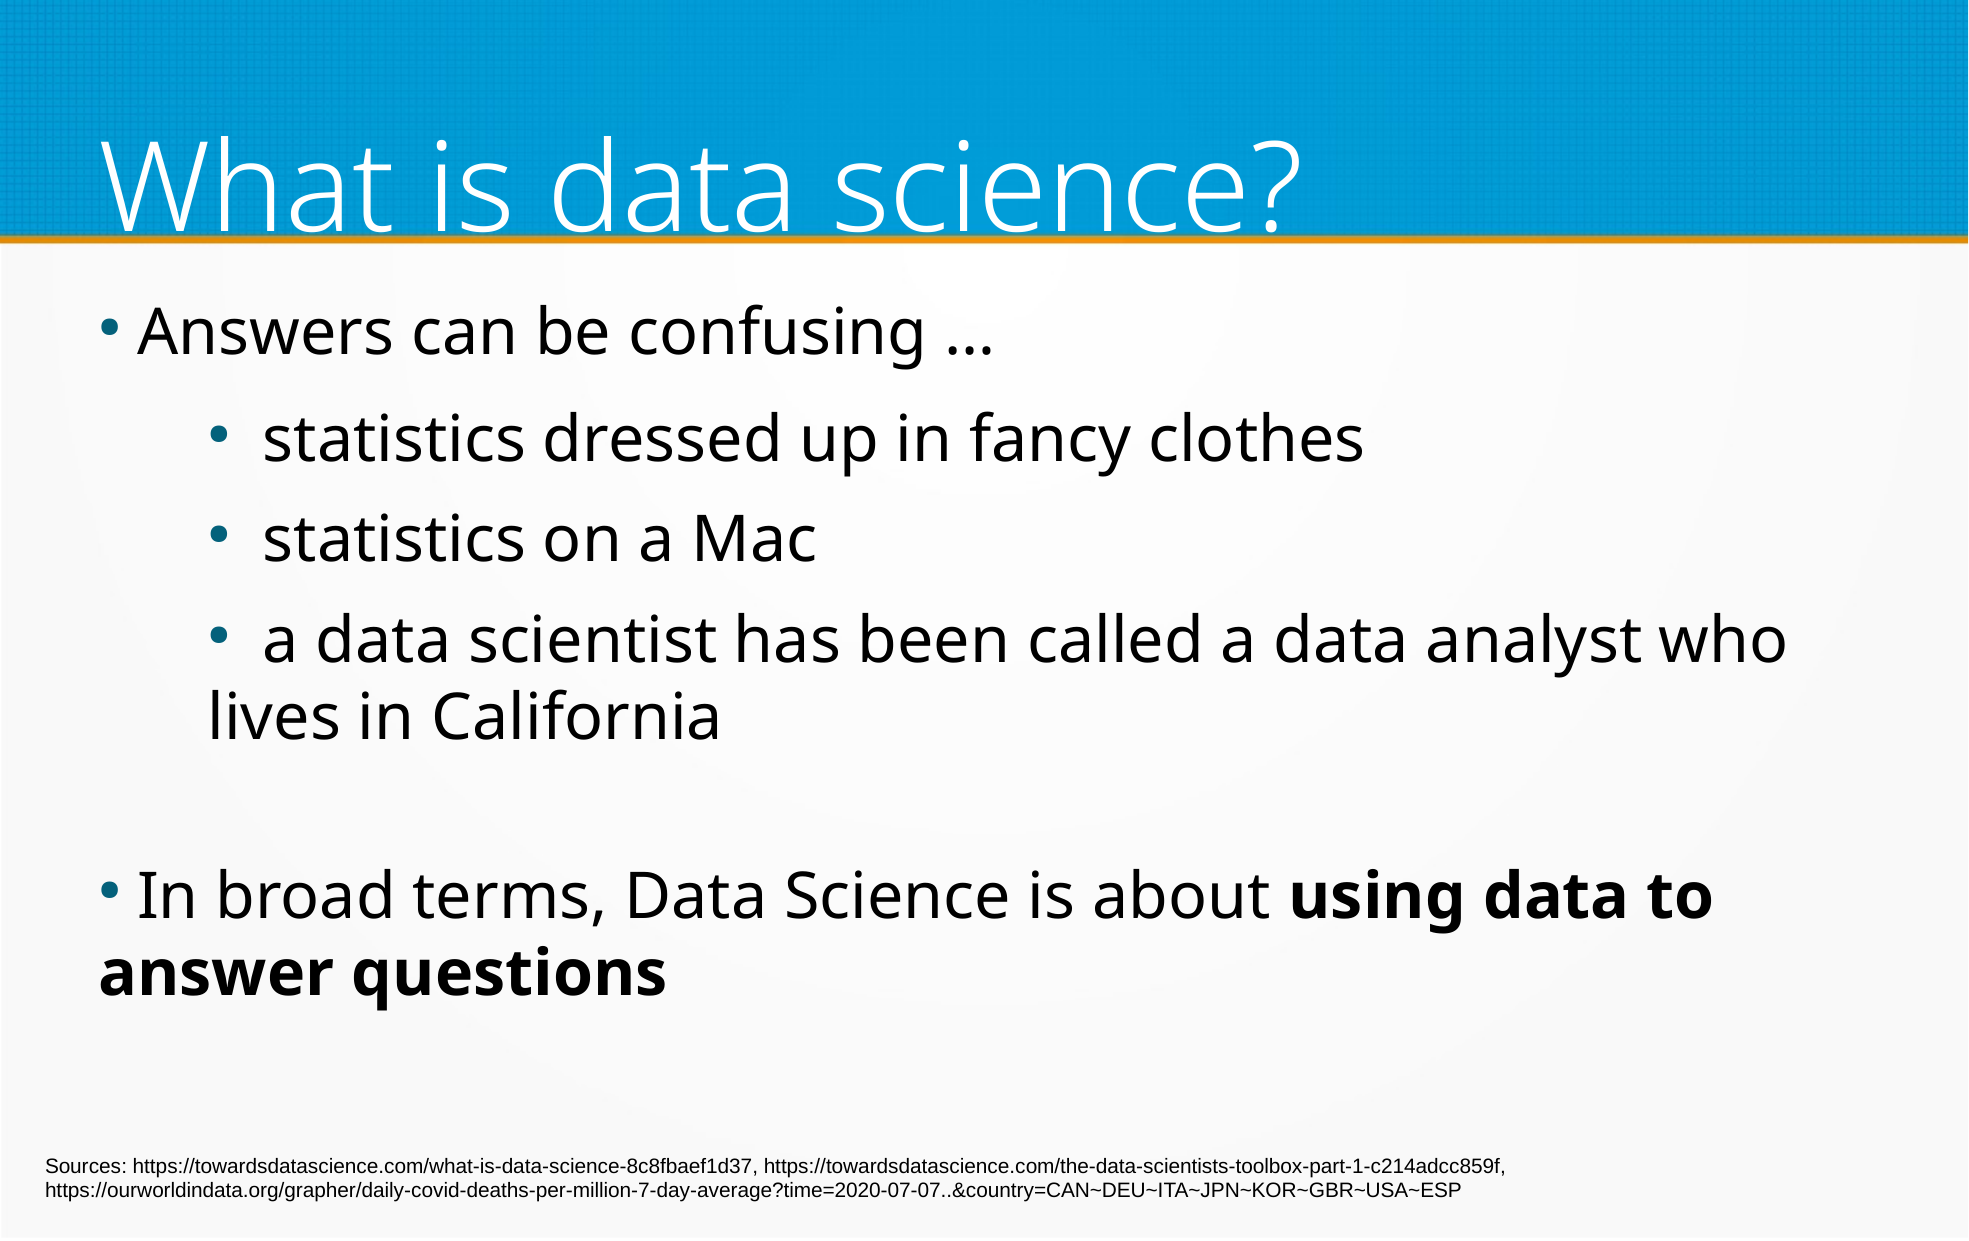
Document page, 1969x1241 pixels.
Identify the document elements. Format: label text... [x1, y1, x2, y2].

list Answers can be confusing … statistics dressed up in fancy clothes statistics on a Mac a data scientist has been called a data analyst who lives in California In broad terms, Data Science is about using data to answer questions [98, 290, 1870, 1010]
picture [0, 233, 1969, 1241]
text_box Sources: https://towardsdatascience.com/what-is-data-science-8c8fbaef1d37, https://towardsdatascience.com/the-data-scientists-toolbox-part-1-c214adcc859f,https://ourworldindata.org/grapher/daily-covid-deaths-per-million-7-day-average?time=2020-07-07..&country=CAN~DEU~ITA~JPN~KOR~GBR~USA~ESP [45, 1155, 1968, 1241]
title What is data science? [98, 49, 1870, 257]
